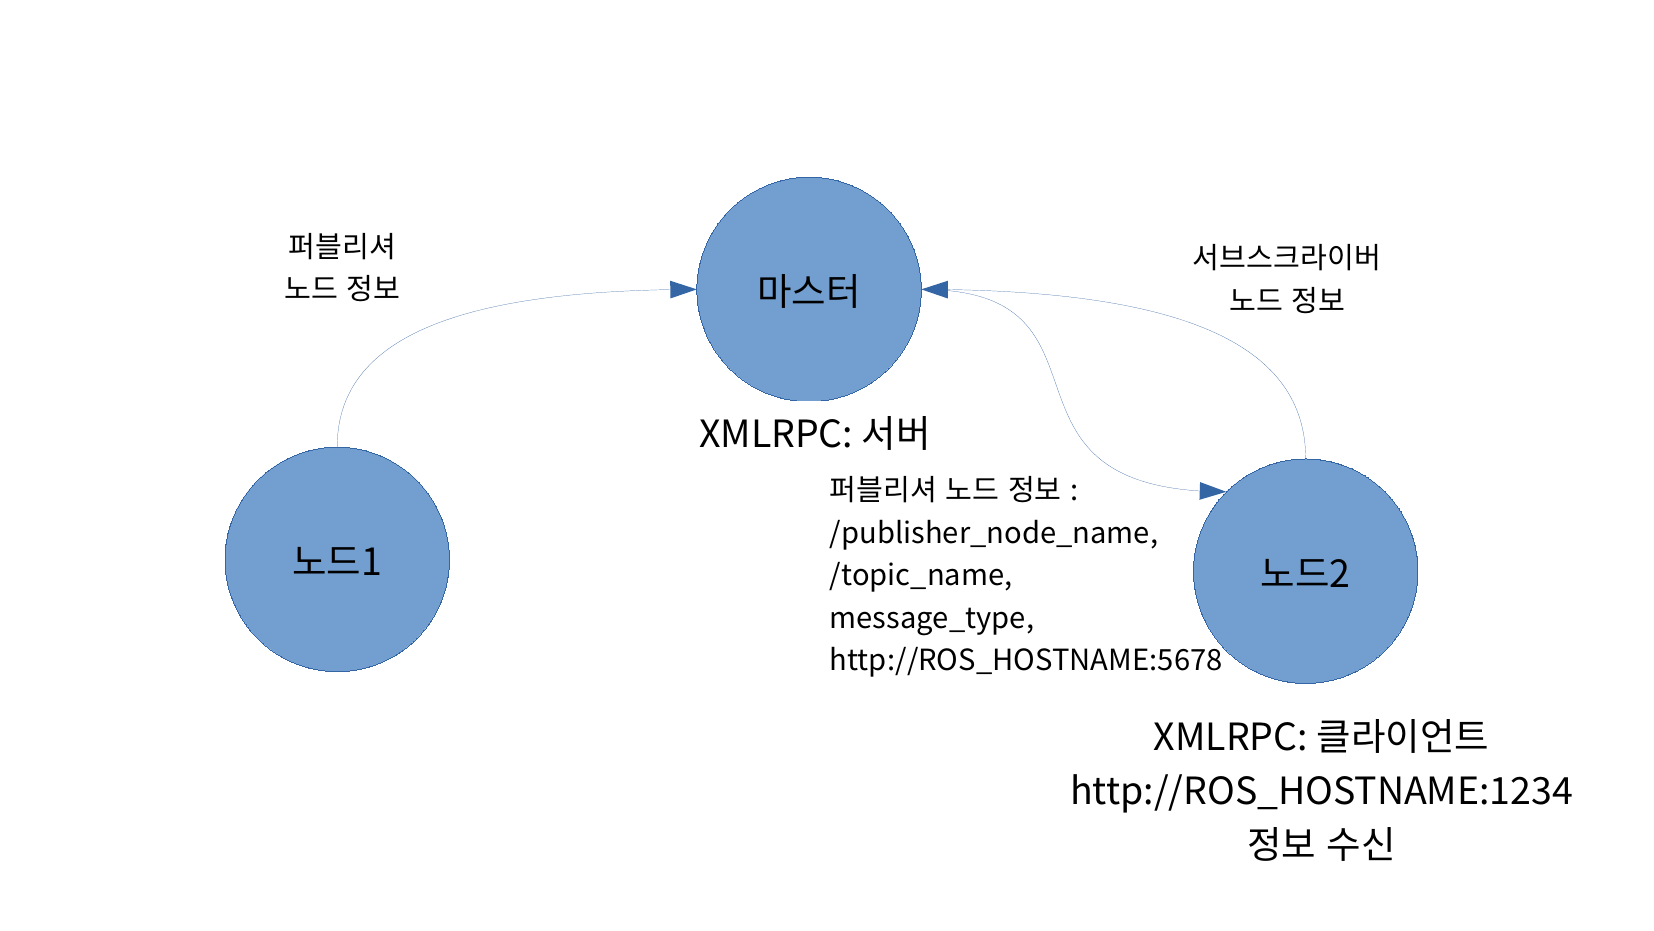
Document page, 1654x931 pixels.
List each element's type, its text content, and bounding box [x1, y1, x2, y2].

text_box 퍼블리셔 노드 정보 : /publisher_node_name, /topic_name, message_type, http://ROS_HOSTNAME:5678 [814, 543, 1028, 603]
text_box 노드2 [1193, 458, 1418, 684]
text_box 퍼블리셔 노드 정보 [236, 236, 449, 296]
text_box XMLRPC: 클라이언트 http://ROS_HOSTNAME:1234 정보 수신 [1215, 758, 1428, 818]
text_box 서브스크라이버 노드 정보 [1181, 248, 1394, 308]
text_box 마스터 [696, 177, 922, 401]
text_box 노드1 [225, 447, 450, 672]
text_box XMLRPC: 서버 [708, 401, 922, 461]
